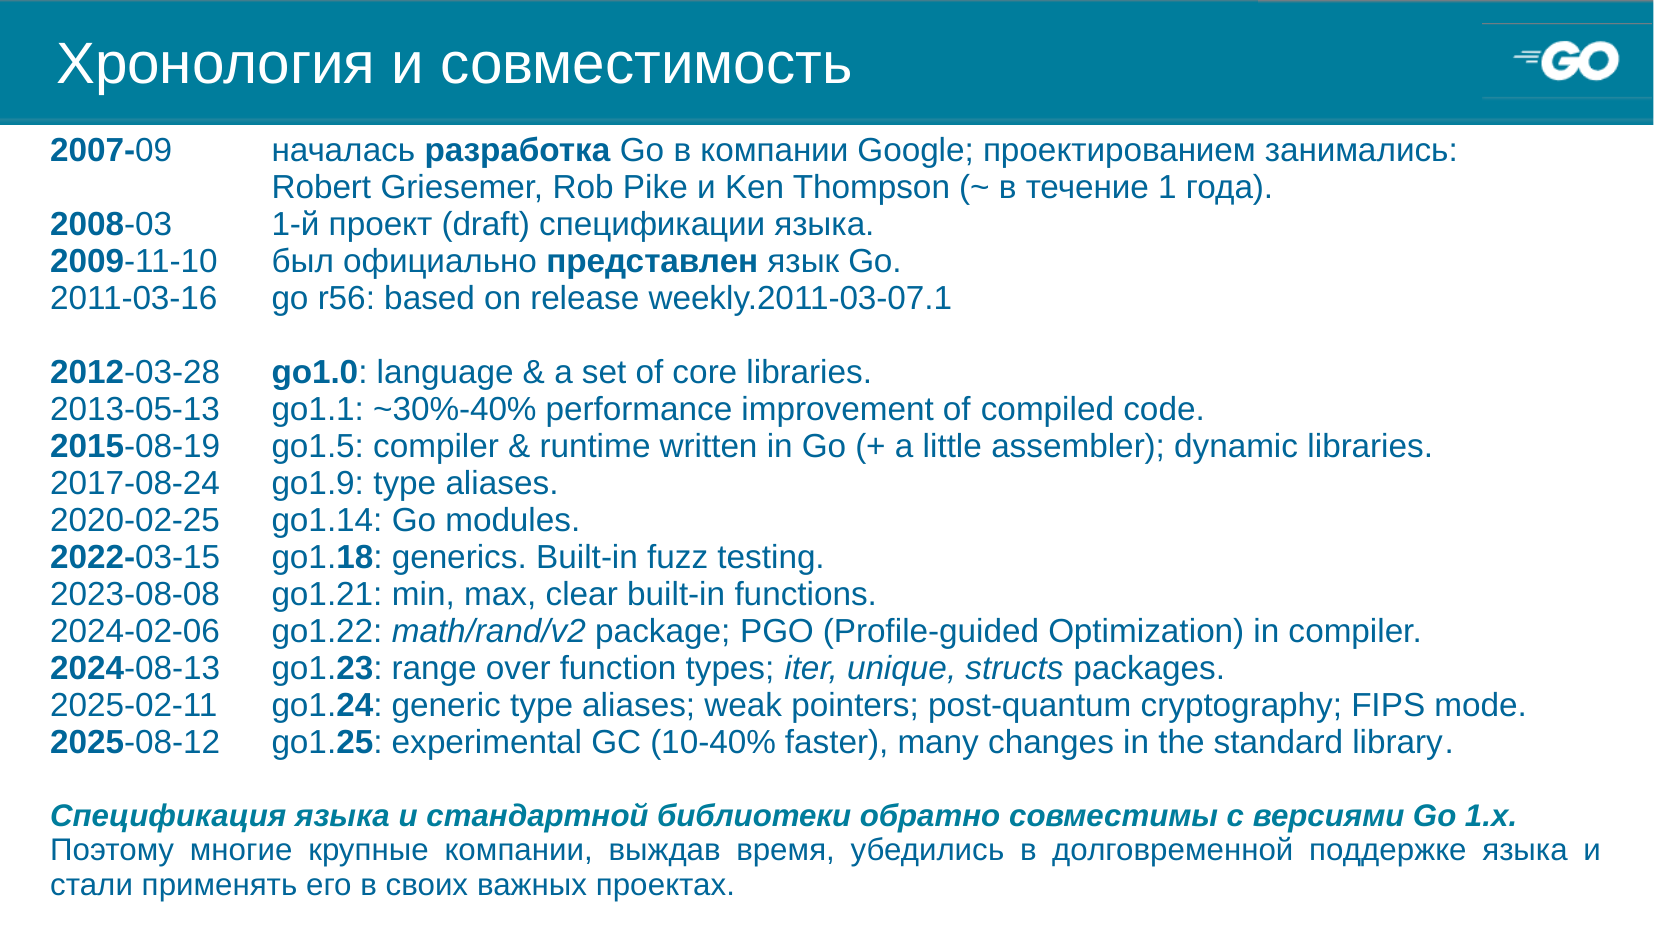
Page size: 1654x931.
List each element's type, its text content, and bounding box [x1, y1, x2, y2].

text_box Хронология и совместимость [41, 23, 1495, 104]
picture [1542, 41, 1619, 81]
text_box 2007-09 началась разработка Go в компании Google; проектированием занимались: Robert Griesemer, Rob Pike и Ken Thompson (~ в течение 1 года). 2008-03 1-й проект (draft) спецификации языка. 2009-11-10 был официально представлен язык Go. 2011-03-16 go r56: based on release weekly.2011-03-07.1 2012-03-28 go1.0: language & a set of core libraries. 2013-05-13 go1.1: ~30%-40% performance improvement of compiled code. 2015-08-19 go1.5: compiler & runtime written in Go (+ a little assembler); dynamic libraries. 2017-08-24 go1.9: type aliases. 2020-02-25 go1.14: Go modules. 2022-03-15 go1.18: generics. Built-in fuzz testing. 2023-08-08 go1.21: min, max, clear built-in functions. 2024-02-06 go1.22: math/rand/v2 package; PGO (Profile-guided Optimization) in compiler. 2024-08-13 go1.23: range over function types; iter, unique, structs packages. 2025-02-11 go1.24: generic type aliases; weak pointers; post-quantum cryptography; FIPS mode. 2025-08-12 go1.25: experimental GC (10-40% faster), many changes in the standard library. Спецификация языка и стандартной библиотеки обратно совместимы с версиями Go 1.x. Поэтому многие крупные компании, выждав время, убедились в долговременной поддержке языка и стали применять его в своих важных проектах. [35, 124, 1619, 917]
